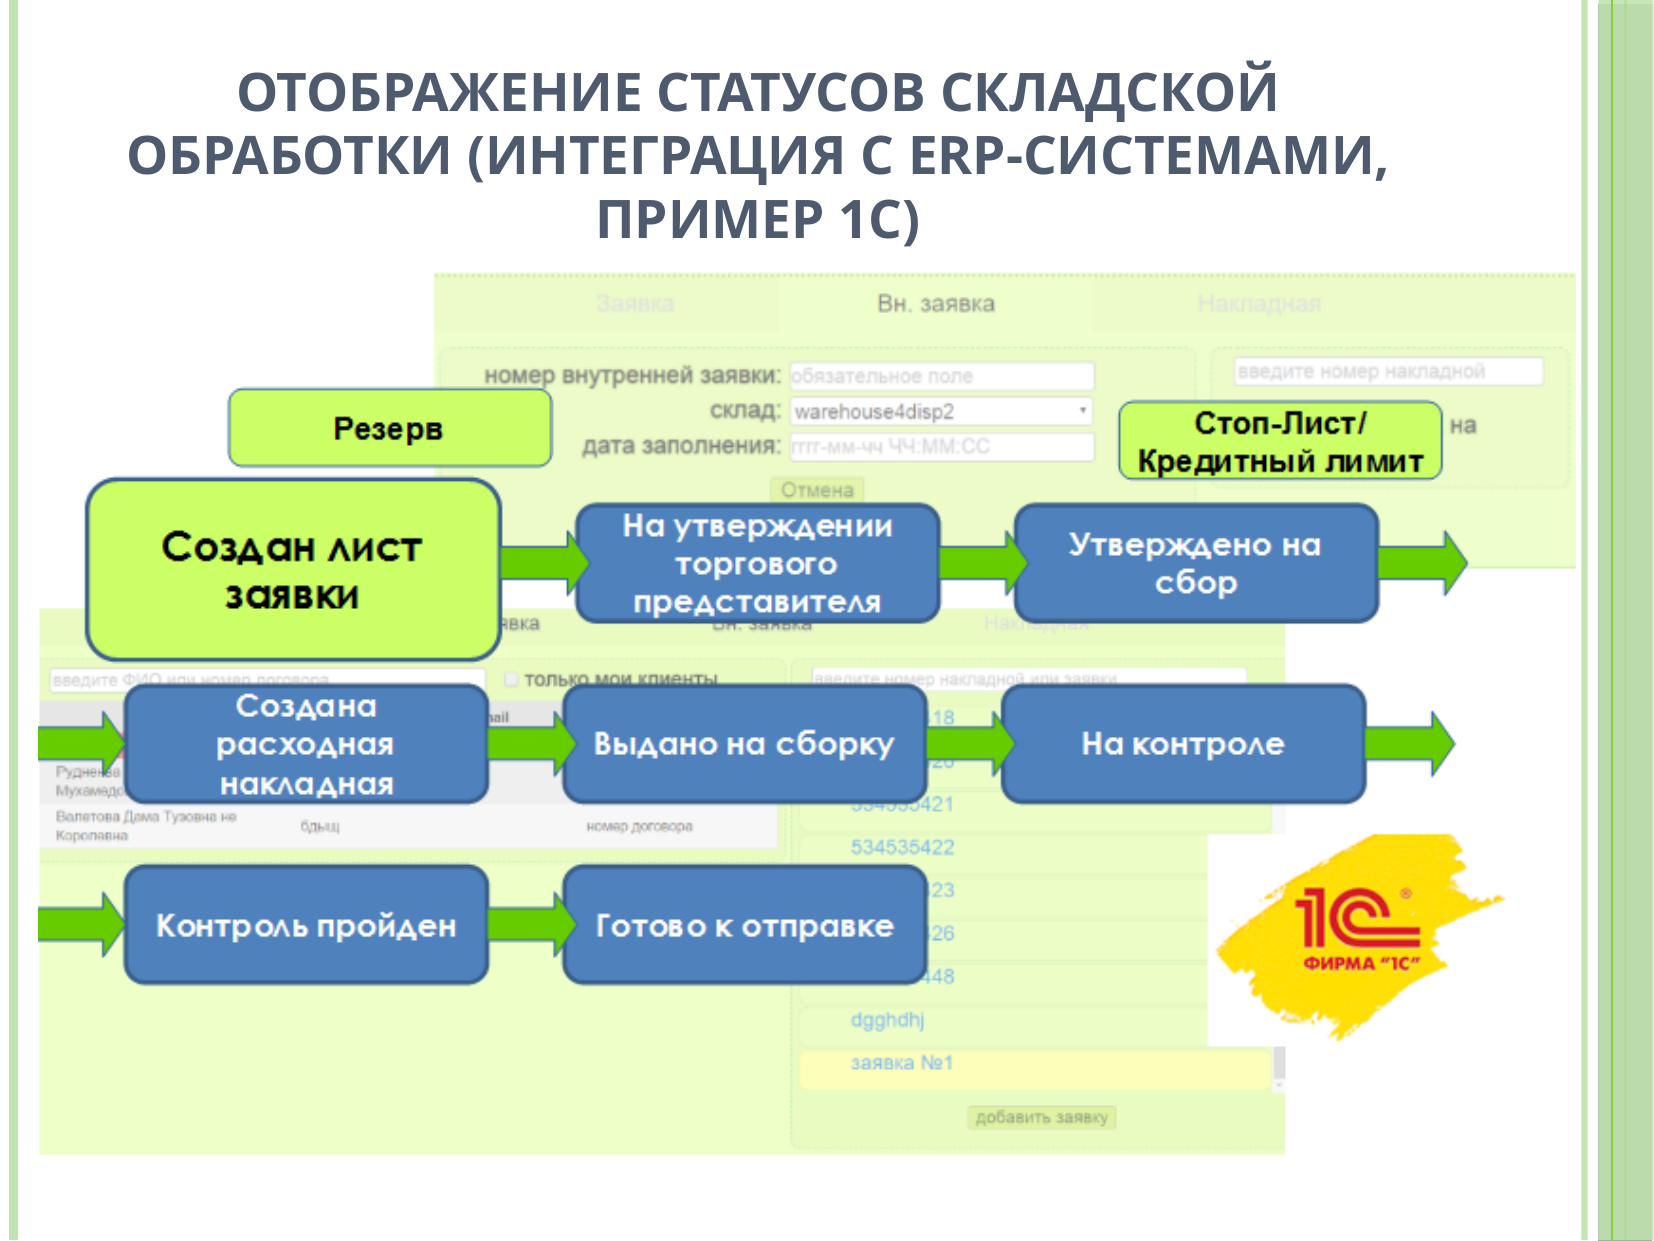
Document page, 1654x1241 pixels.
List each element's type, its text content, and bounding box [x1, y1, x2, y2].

title Отображение статусов складской обработки (интеграция с ERP-системами, пример 1с) [82, 49, 1433, 257]
picture [38, 258, 1576, 1178]
